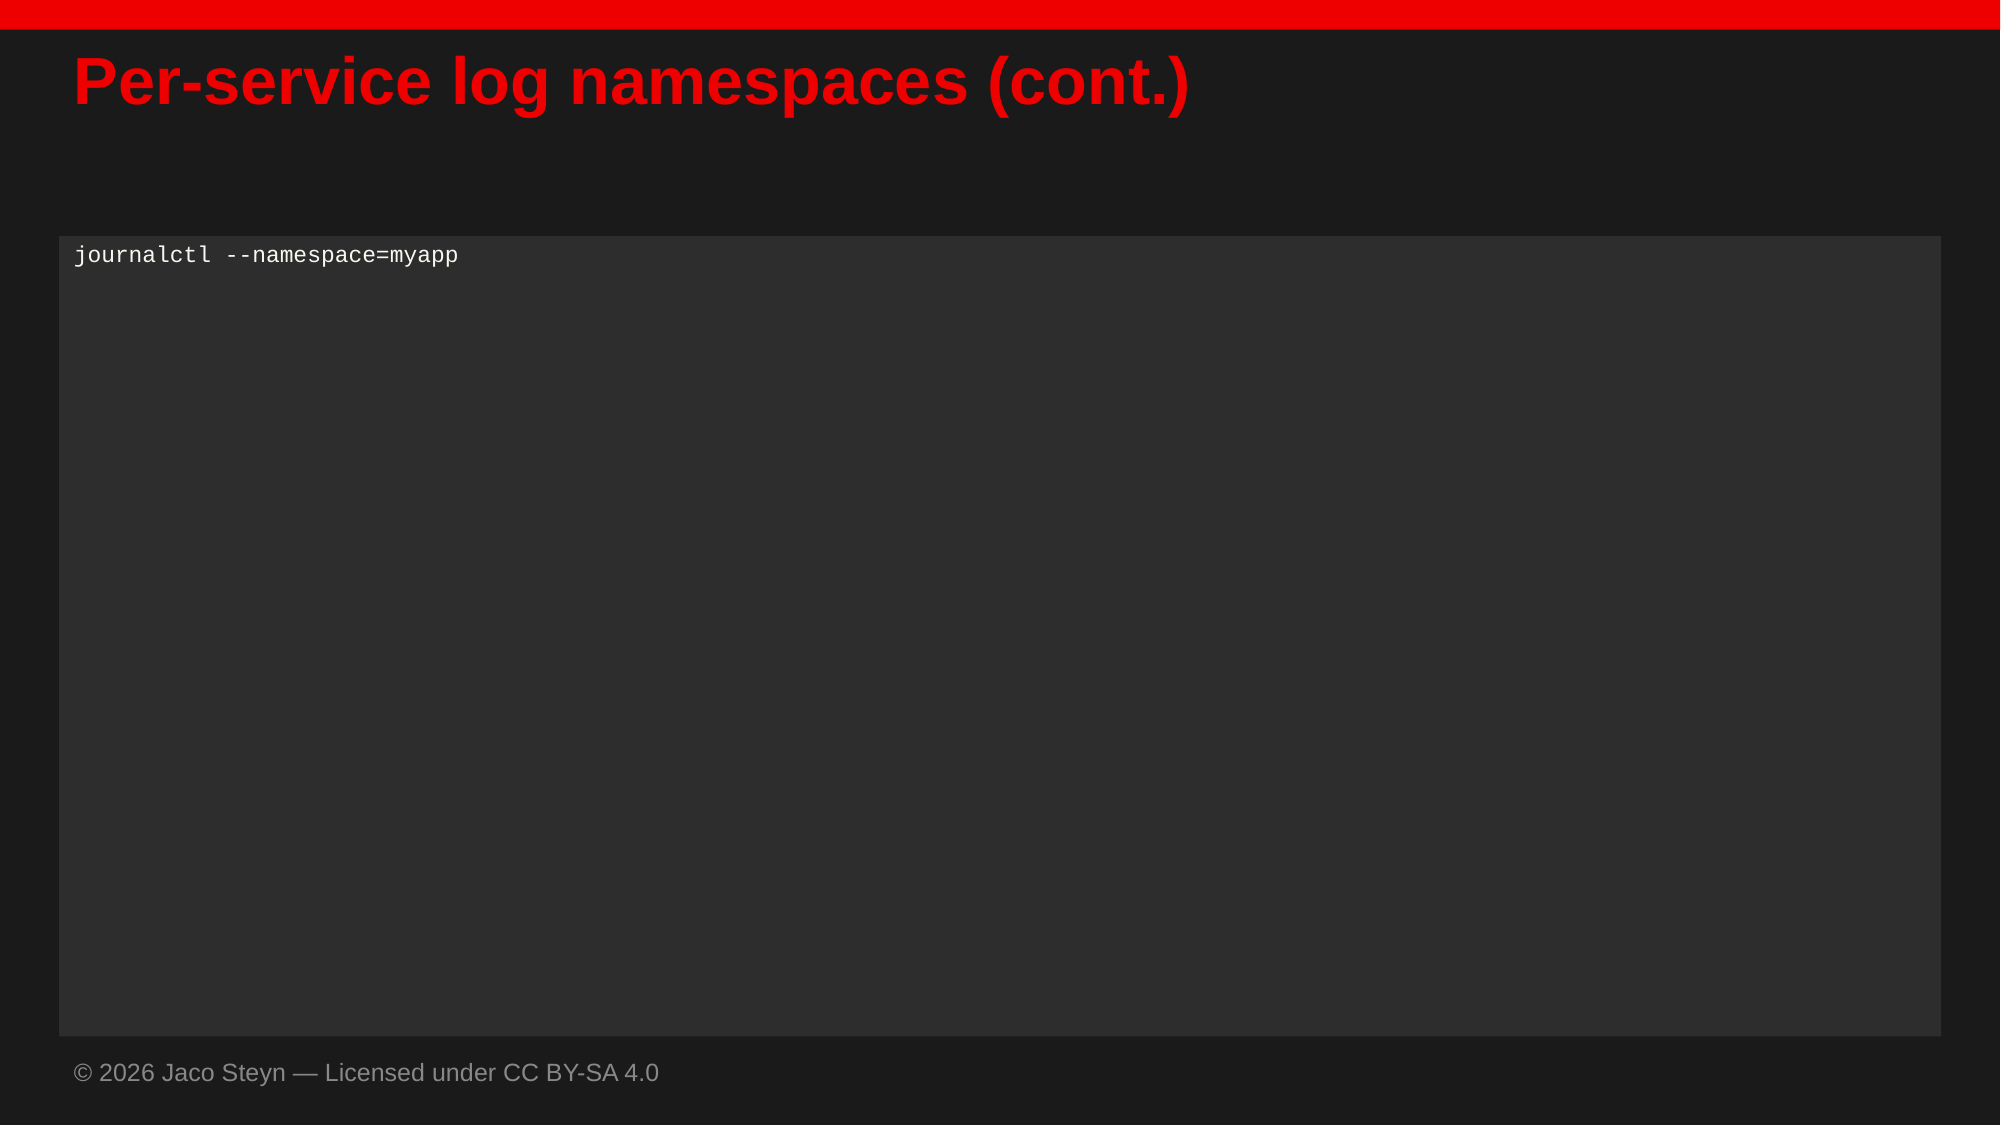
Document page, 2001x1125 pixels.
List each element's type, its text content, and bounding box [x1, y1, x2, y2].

text_box [0, 0, 2001, 30]
text_box Per-service log namespaces (cont.) [59, 36, 1942, 208]
text_box © 2026 Jaco Steyn — Licensed under CC BY-SA 4.0 [59, 1051, 1942, 1093]
text_box journalctl --namespace=myapp [59, 236, 1942, 1037]
